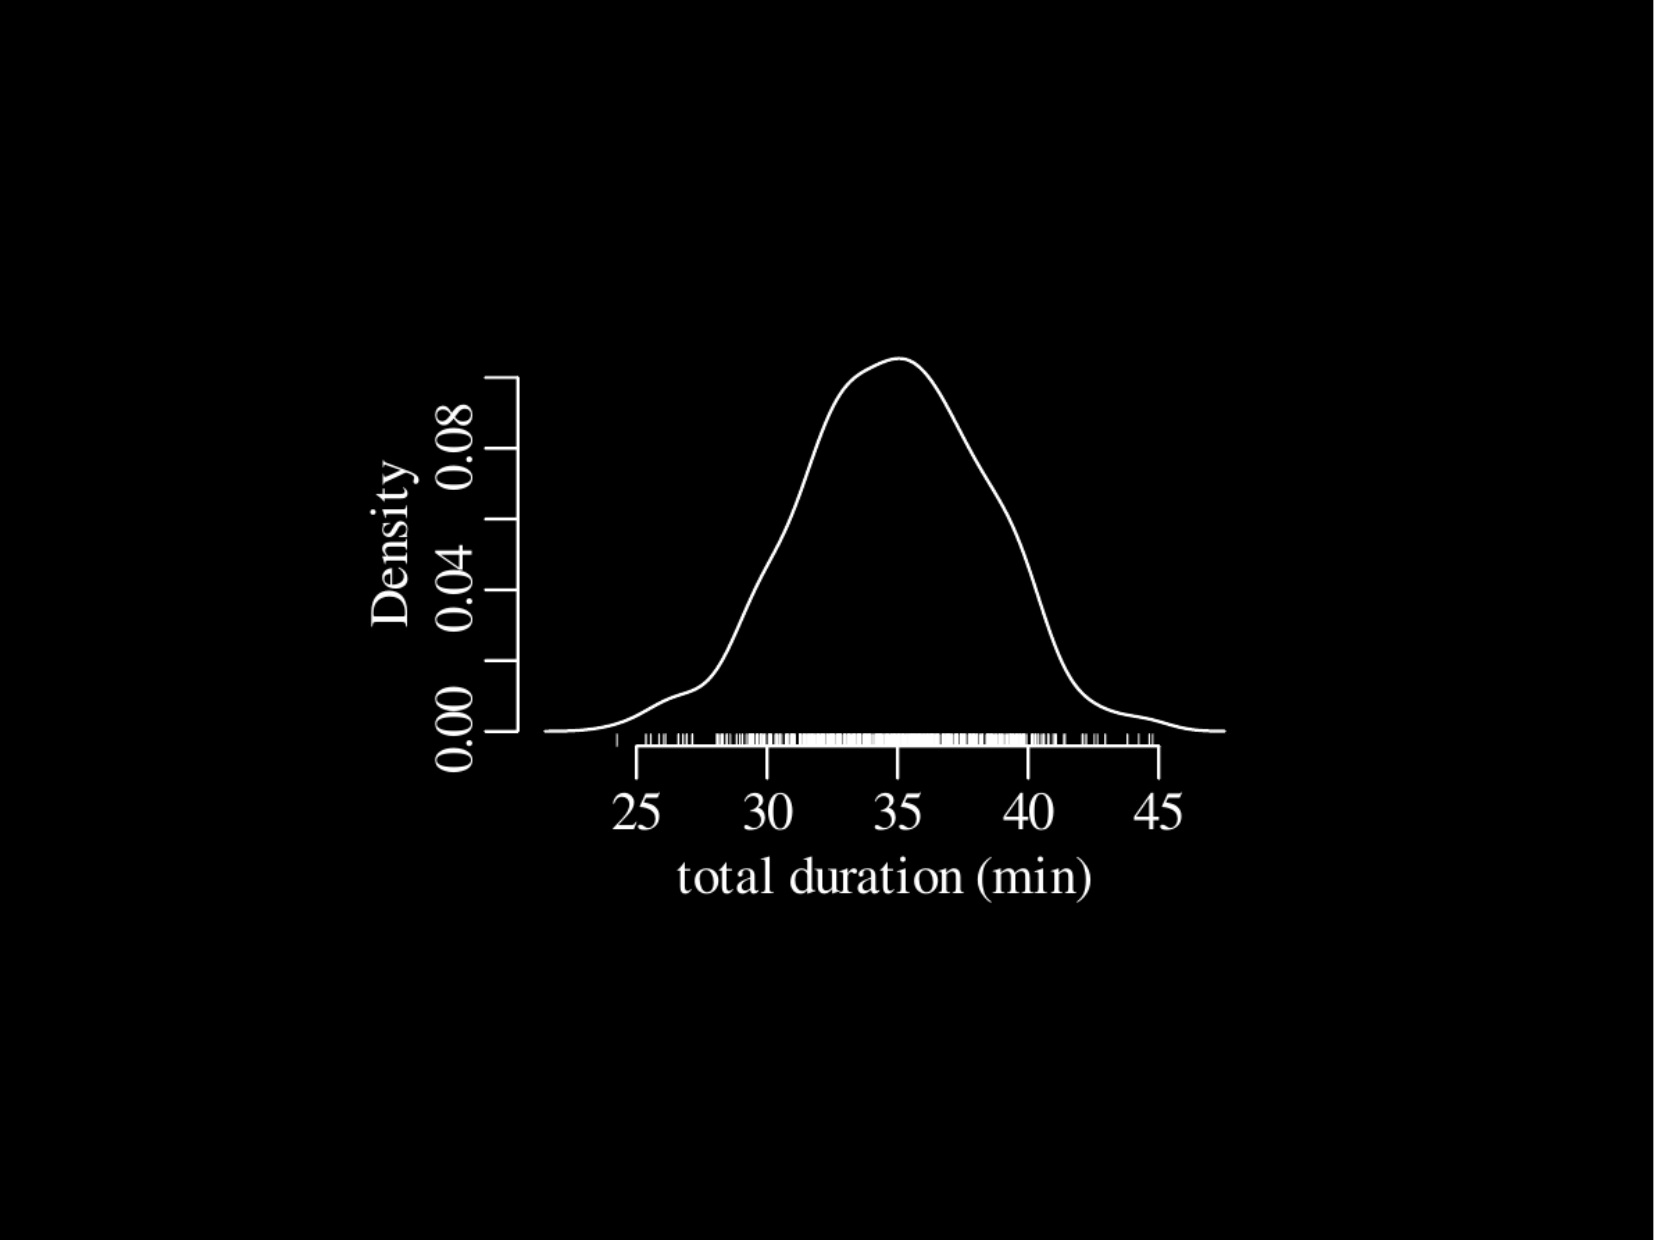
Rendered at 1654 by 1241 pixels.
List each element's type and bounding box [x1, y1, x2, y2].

picture [342, 330, 1235, 917]
